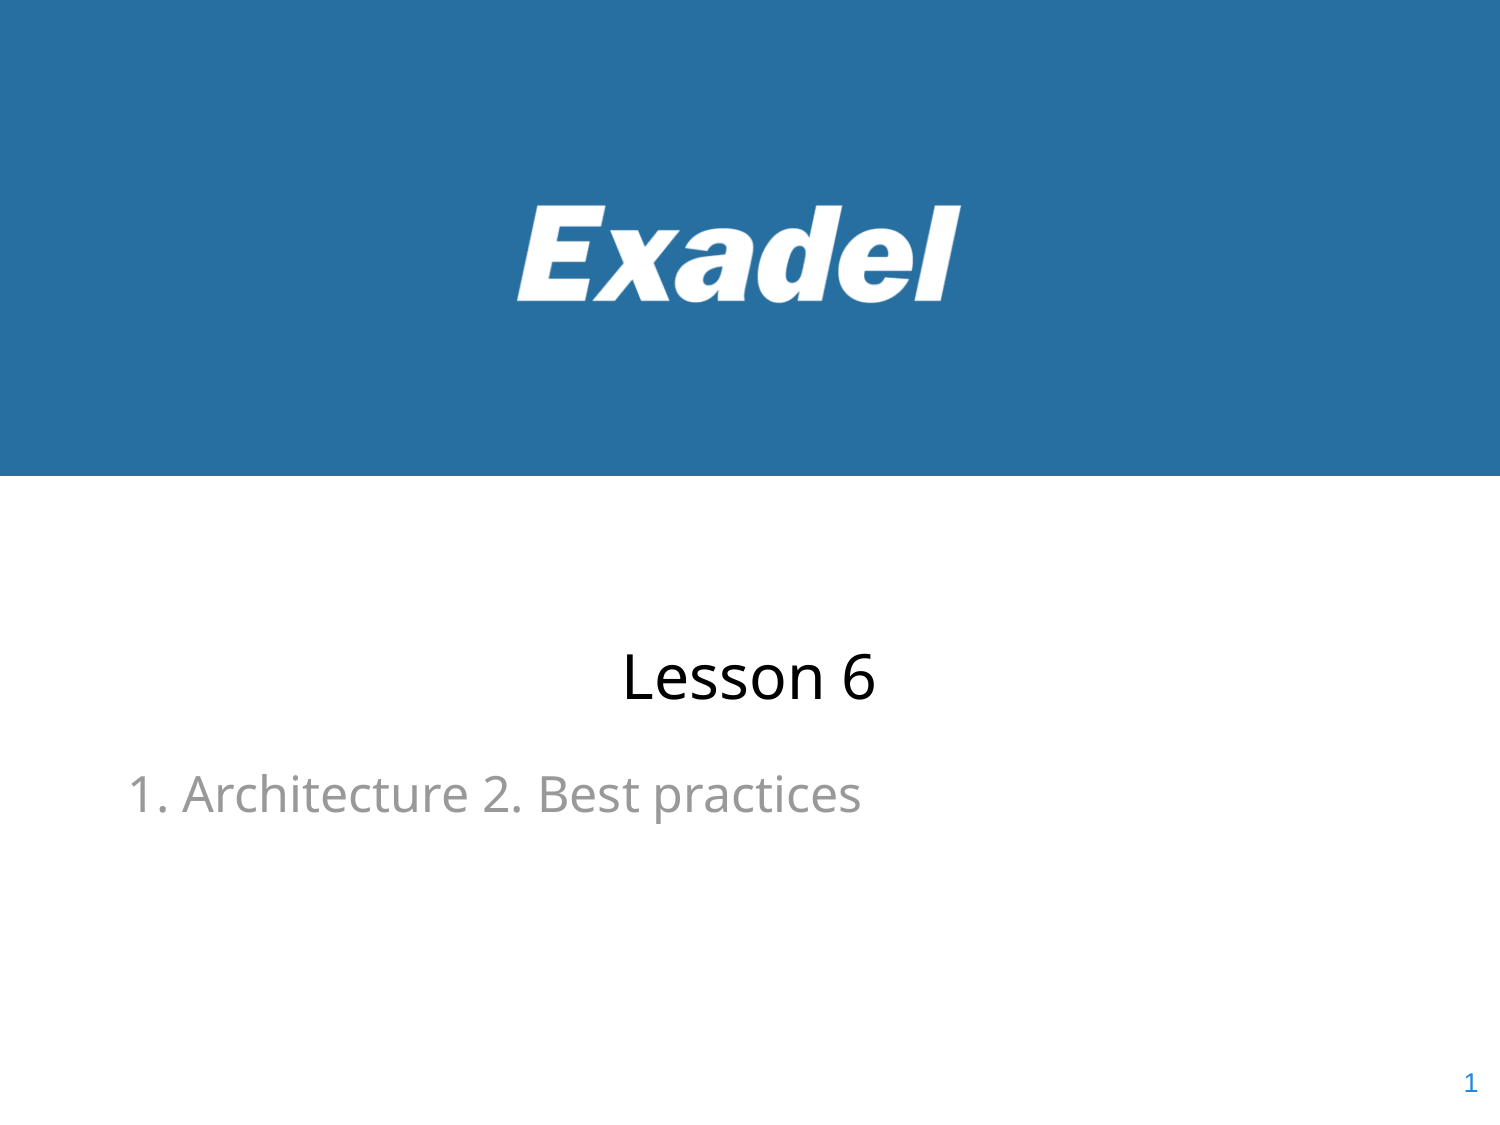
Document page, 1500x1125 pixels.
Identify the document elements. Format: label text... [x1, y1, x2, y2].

subtitle 1. Architecture 2. Best practices [112, 747, 1388, 917]
slide_number <number> [1403, 1038, 1494, 1125]
title Lesson 6 [112, 612, 1388, 728]
picture [364, 136, 1136, 371]
